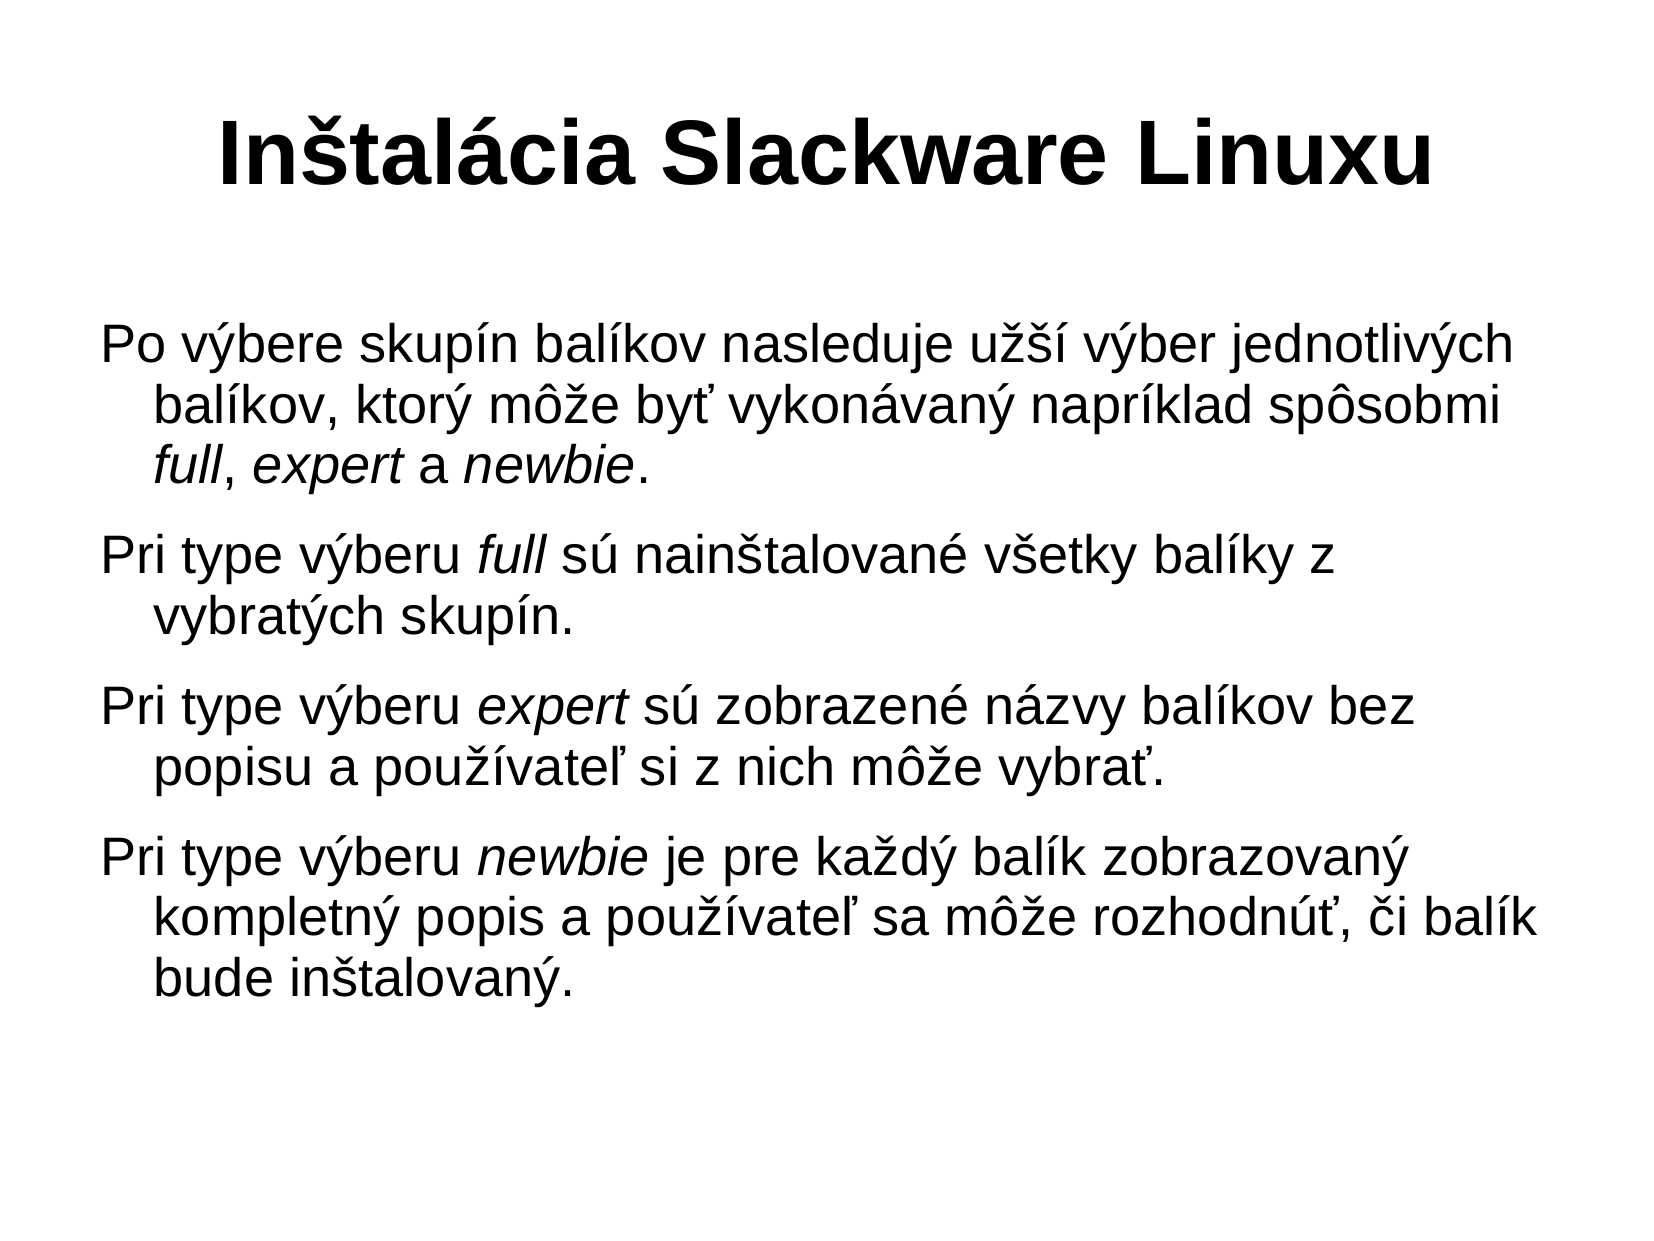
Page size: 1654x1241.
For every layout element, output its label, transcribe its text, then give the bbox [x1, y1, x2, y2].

title Inštalácia Slackware Linuxu [82, 49, 1571, 257]
list Po výbere skupín balíkov nasleduje užší výber jednotlivých balíkov, ktorý môže byť vykonávaný napríklad spôsobmi full, expert a newbie. Pri type výberu full sú nainštalované všetky balíky z vybratých skupín. Pri type výberu expert sú zobrazené názvy balíkov bez popisu a používateľ si z nich môže vybrať. Pri type výberu newbie je pre každý balík zobrazovaný kompletný popis a používateľ sa môže rozhodnúť, či balík bude inštalovaný. [82, 313, 1571, 1133]
